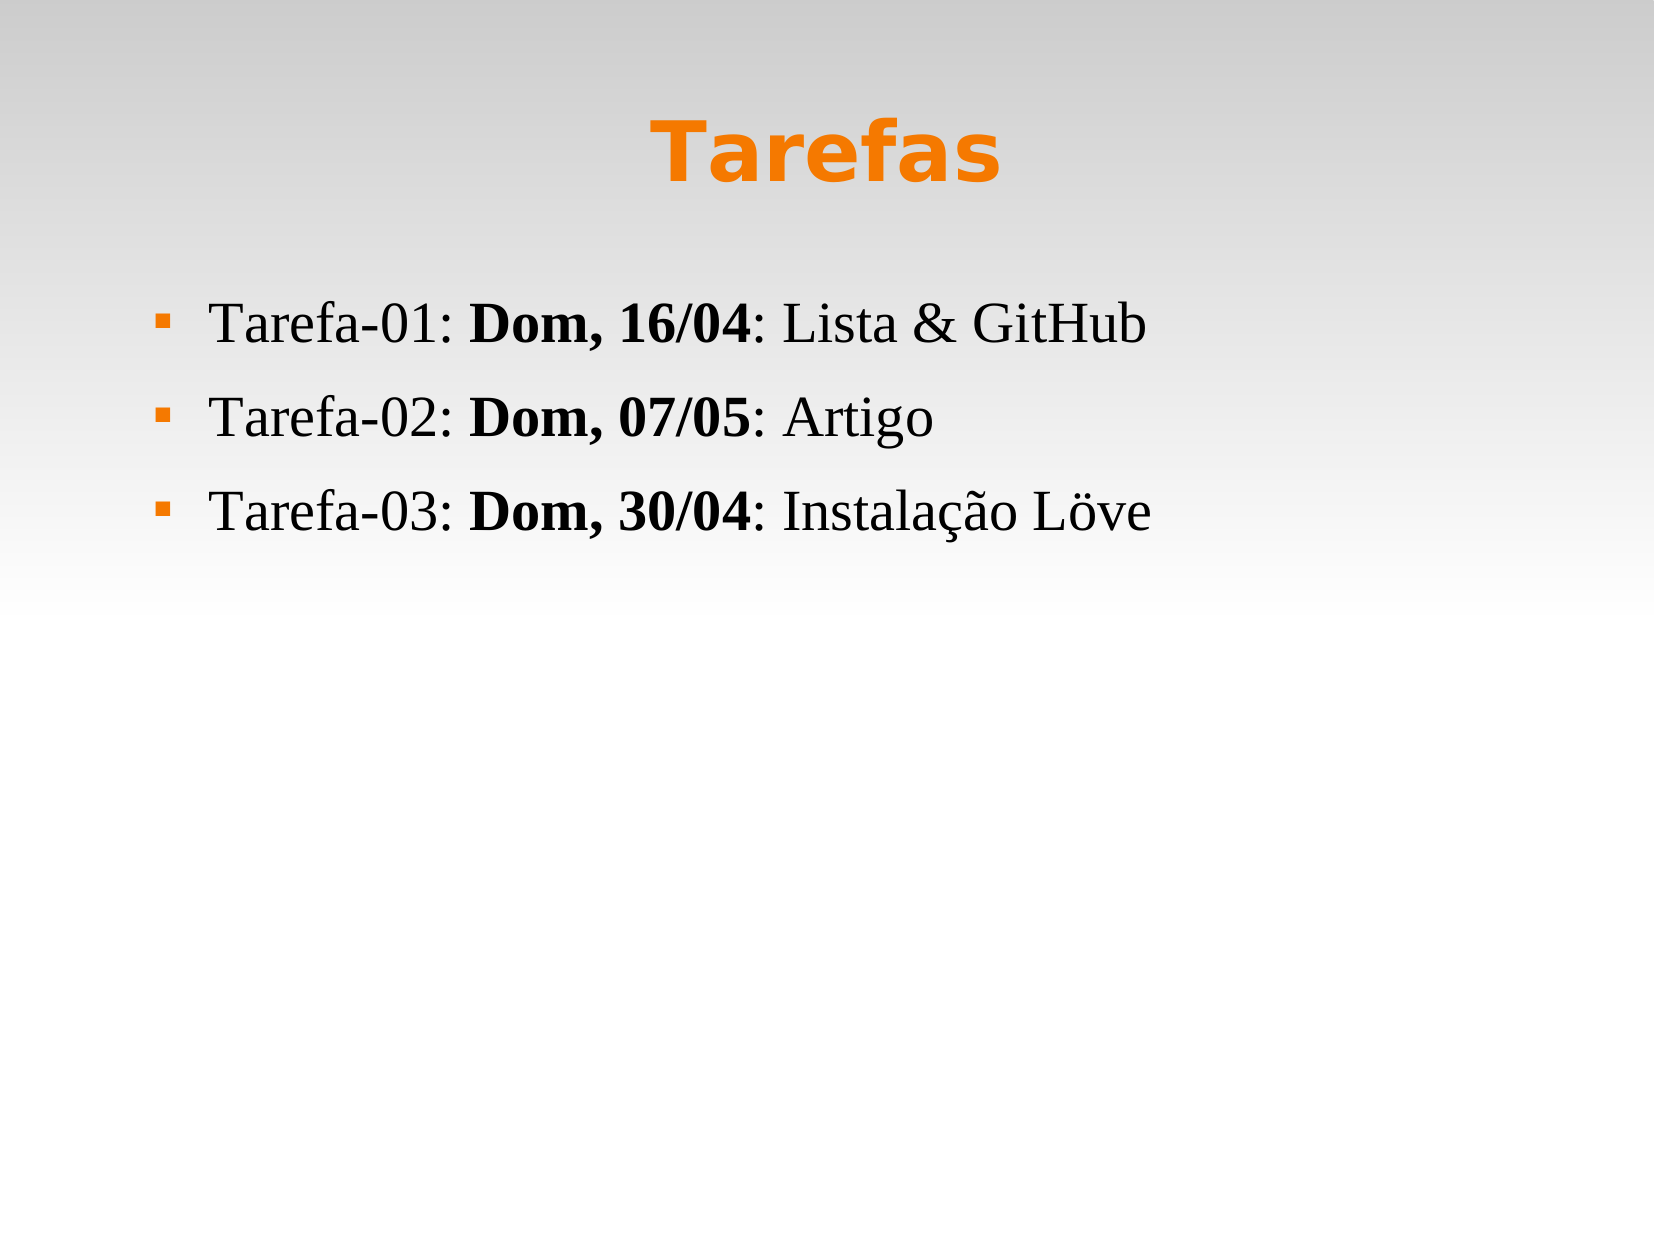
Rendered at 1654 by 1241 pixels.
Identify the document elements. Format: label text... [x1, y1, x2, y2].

title Tarefas [82, 49, 1571, 257]
list Tarefa-01: Dom, 16/04: Lista & GitHub Tarefa-02: Dom, 07/05: Artigo Tarefa-03: Dom, 30/04: Instalação Löve [67, 290, 1592, 1211]
